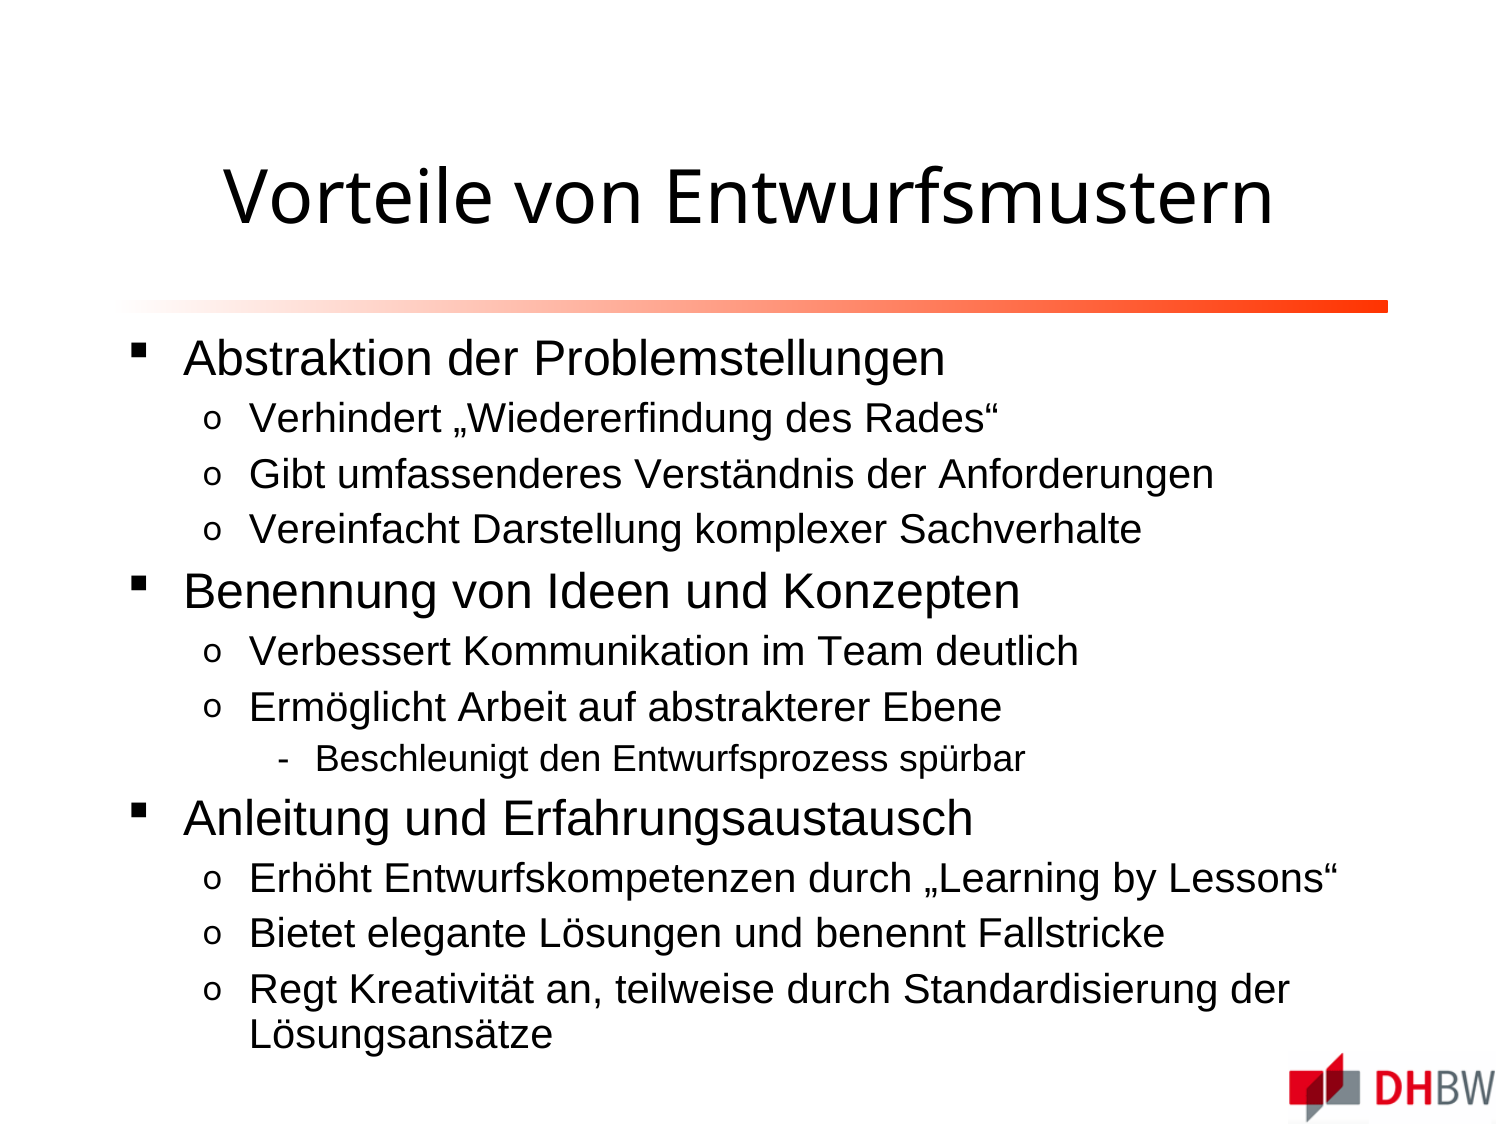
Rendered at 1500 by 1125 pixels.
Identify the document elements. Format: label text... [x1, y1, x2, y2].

list Abstraktion der Problemstellungen Verhindert „Wiedererfindung des Rades“ Gibt umfassenderes Verständnis der Anforderungen Vereinfacht Darstellung komplexer Sachverhalte Benennung von Ideen und Konzepten Verbessert Kommunikation im Team deutlich Ermöglicht Arbeit auf abstrakterer Ebene Beschleunigt den Entwurfsprozess spürbar Anleitung und Erfahrungsaustausch Erhöht Entwurfskompetenzen durch „Learning by Lessons“ Bietet elegante Lösungen und benennt Fallstricke Regt Kreativität an, teilweise durch Standardisierung der Lösungsansätze [112, 324, 1388, 1066]
title Vorteile von Entwurfsmustern [112, 99, 1388, 288]
picture [1288, 1051, 1496, 1124]
